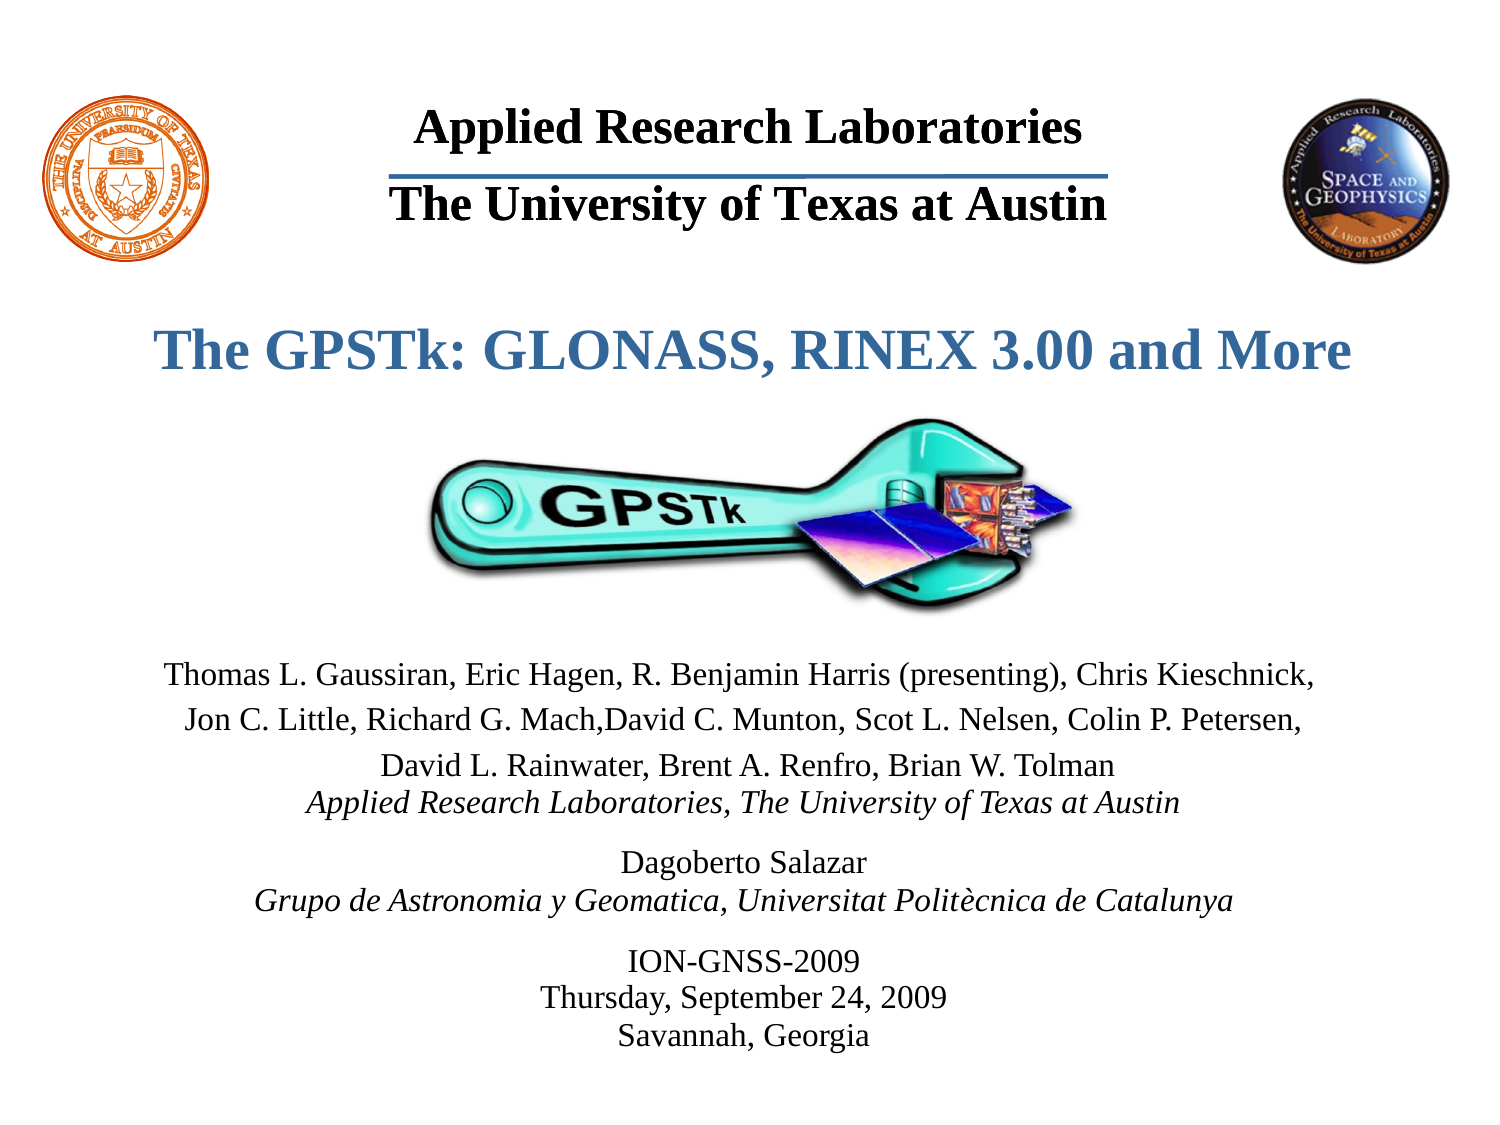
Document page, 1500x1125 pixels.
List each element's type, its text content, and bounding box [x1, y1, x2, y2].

picture [144, 189, 209, 261]
subtitle Thomas L. Gaussiran, Eric Hagen, R. Benjamin Harris (presenting), Chris Kieschnick, Jon C. Little, Richard G. Mach,David C. Munton, Scot L. Nelsen, Colin P. Petersen, David L. Rainwater, Brent A. Renfro, Brian W. Tolman Applied Research Laboratories, The University of Texas at Austin Dagoberto Salazar Grupo de Astronomia y Geomatica, Universitat Politècnica de Catalunya ION-GNSS-2009 Thursday, September 24, 2009 Savannah, Georgia [0, 648, 1489, 1084]
title The GPSTk: GLONASS, RINEX 3.00 and More [21, 299, 1485, 390]
picture [1279, 95, 1452, 268]
picture [418, 406, 1088, 632]
picture [132, 95, 209, 169]
picture [45, 98, 206, 259]
picture [42, 95, 119, 168]
picture [42, 189, 107, 261]
